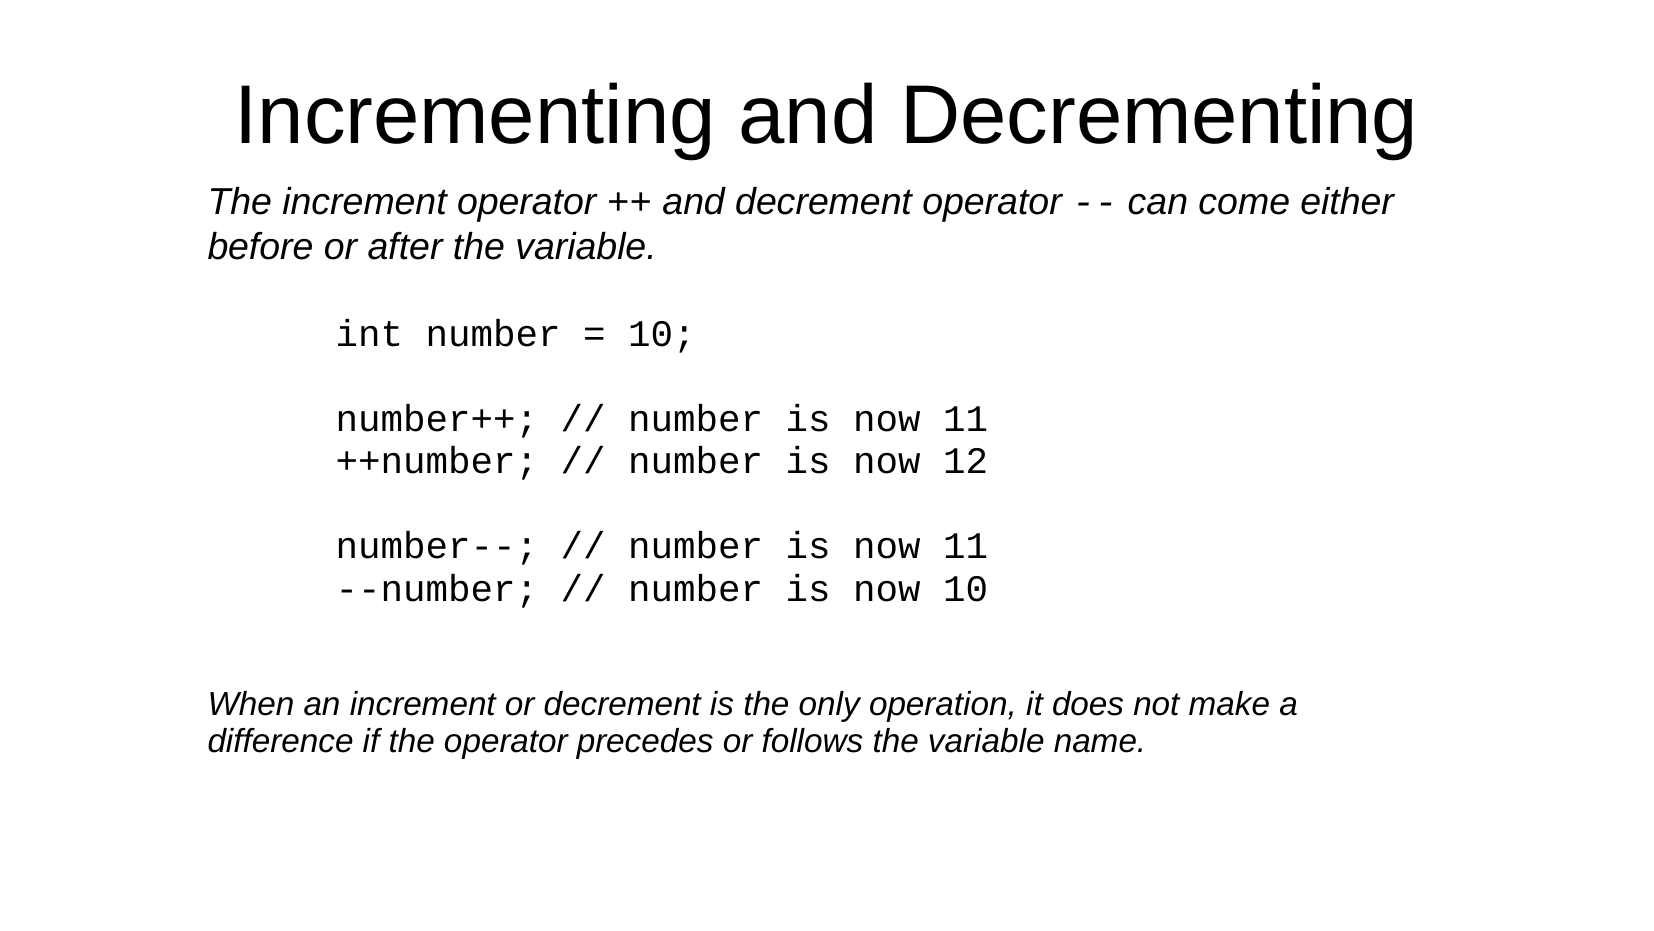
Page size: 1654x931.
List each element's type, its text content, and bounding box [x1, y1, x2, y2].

title Incrementing and Decrementing [82, 37, 1571, 193]
text_box The increment operator ++ and decrement operator -- can come either before or after the variable. [192, 173, 1515, 276]
text_box int number = 10; number++; // number is now 11 ++number; // number is now 12 number--; // number is now 11 --number; // number is now 10 [320, 307, 1004, 663]
text_box When an increment or decrement is the only operation, it does not make a difference if the operator precedes or follows the variable name. [192, 678, 1461, 768]
